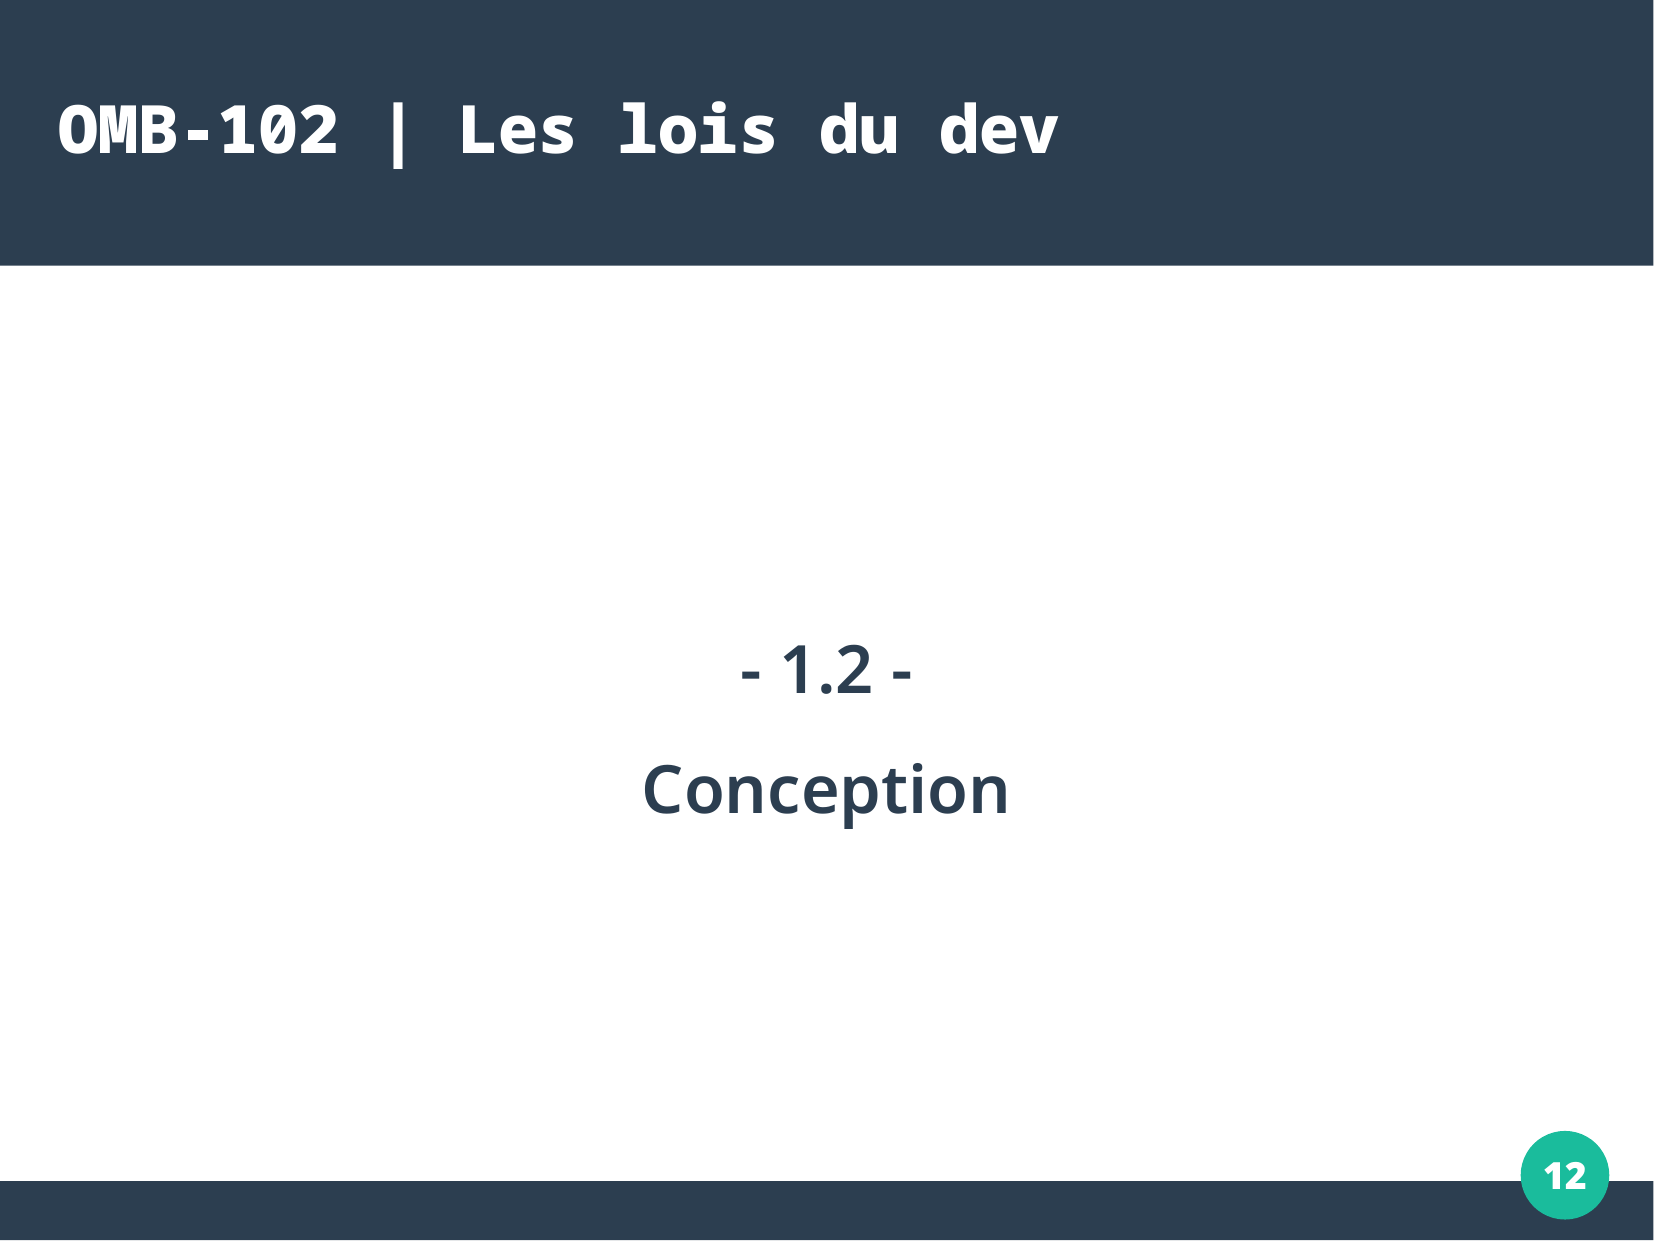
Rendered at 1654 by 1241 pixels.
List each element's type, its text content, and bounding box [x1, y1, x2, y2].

list - 1.2 - Conception [0, 270, 1654, 1186]
title OMB-102 | Les lois du dev [59, 49, 1595, 207]
